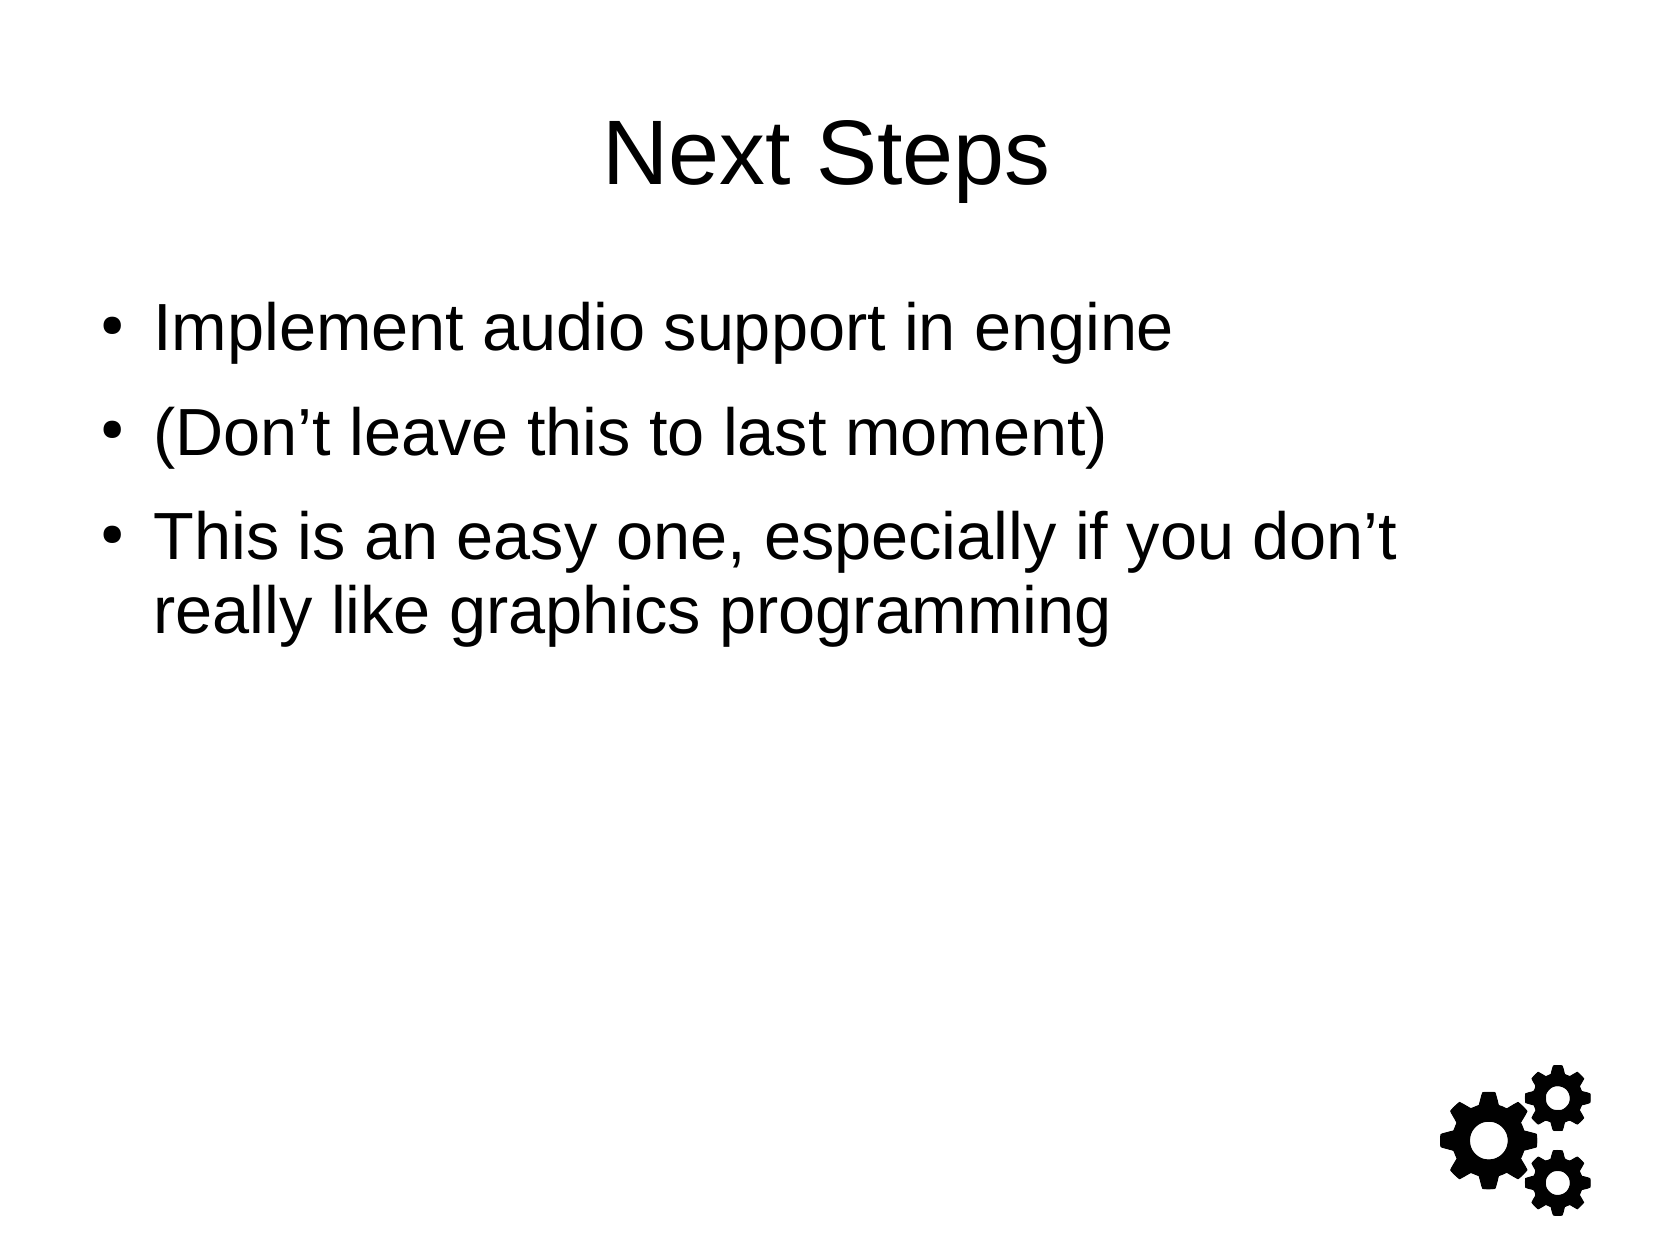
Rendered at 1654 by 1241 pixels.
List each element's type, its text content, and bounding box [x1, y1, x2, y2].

title Next Steps [82, 49, 1571, 257]
picture [1440, 1065, 1591, 1216]
list Implement audio support in engine (Don’t leave this to last moment) This is an easy one, especially if you don’t really like graphics programming [82, 290, 1571, 1010]
